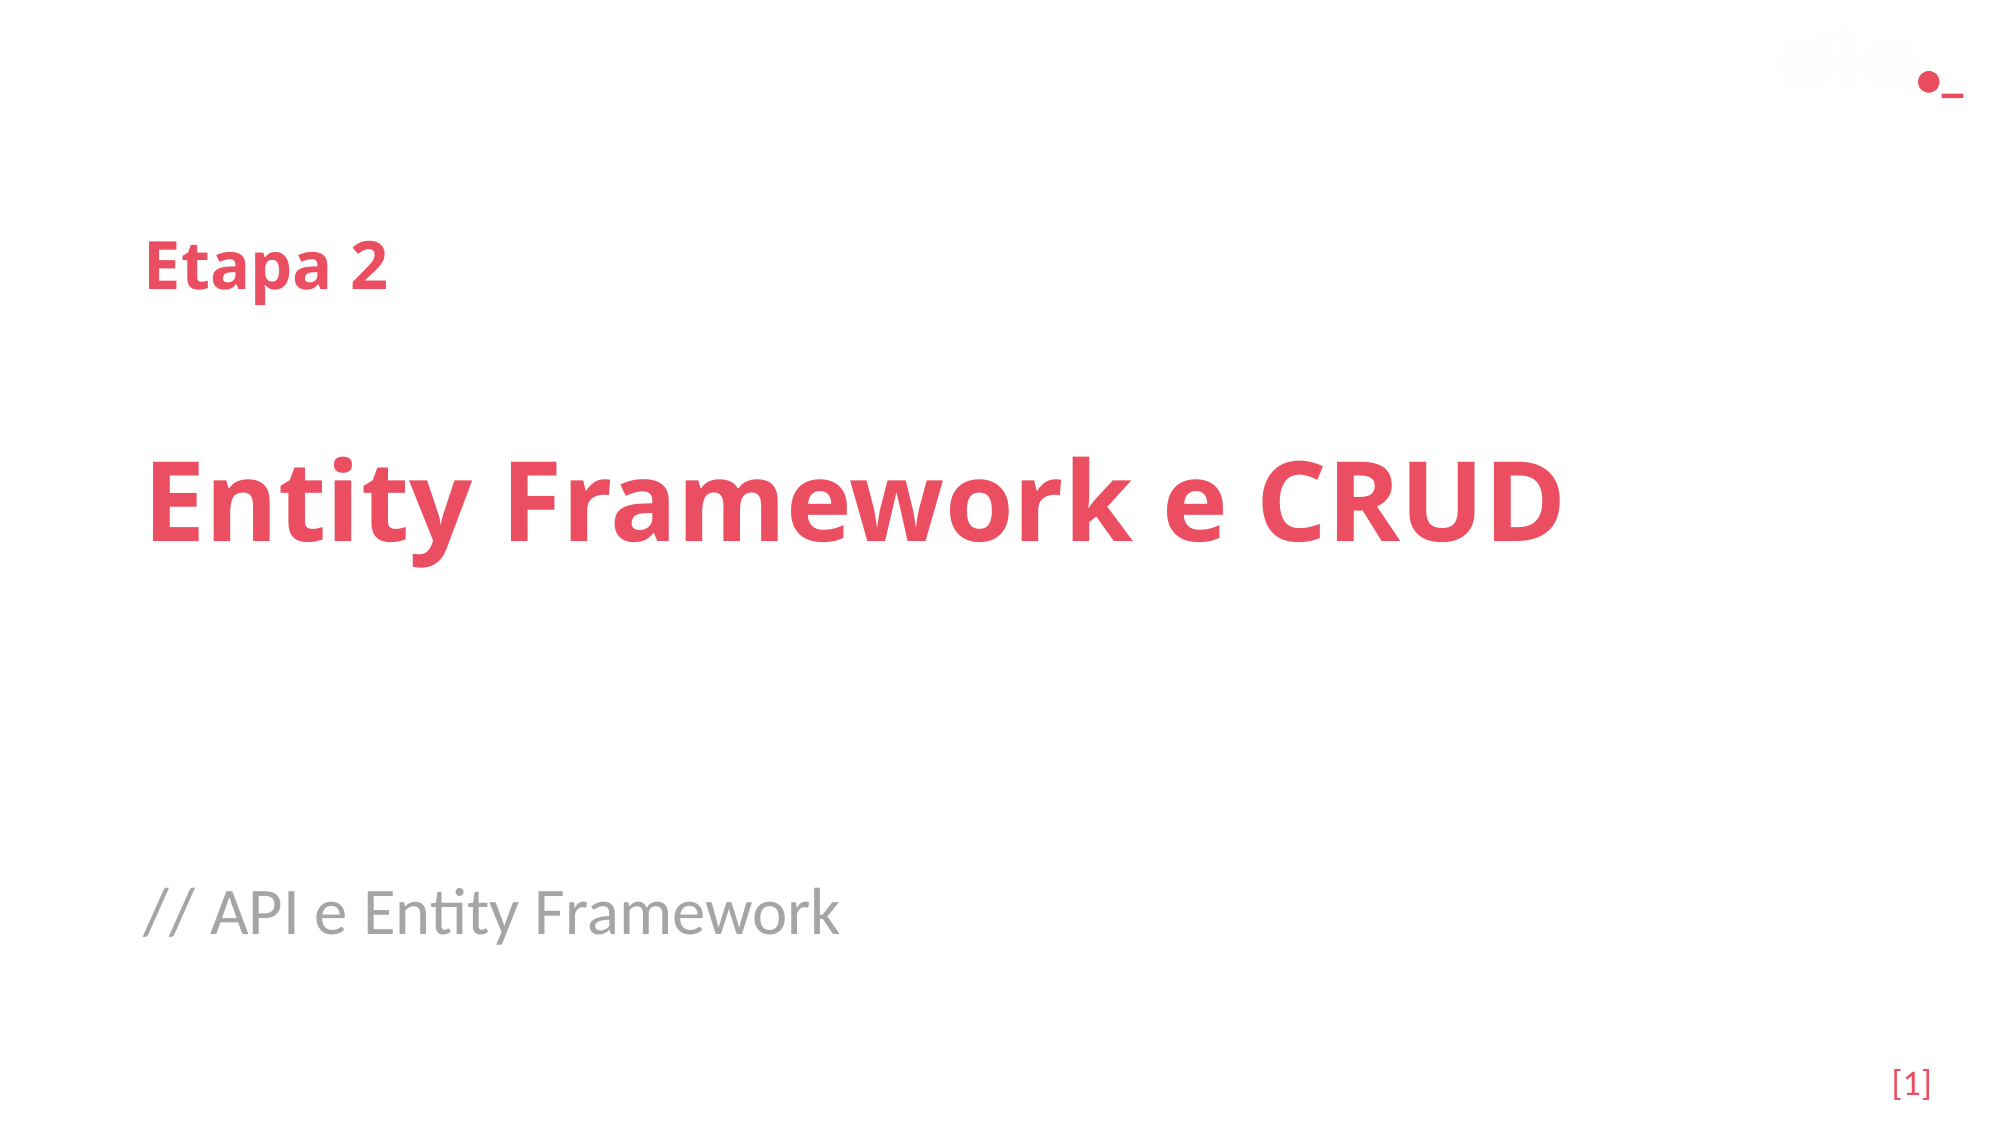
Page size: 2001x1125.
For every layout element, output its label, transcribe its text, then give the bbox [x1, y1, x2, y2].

slide_number [1] [1871, 1038, 1992, 1125]
picture [1777, 26, 1964, 99]
text_box Etapa 2 [123, 190, 1745, 297]
text_box Entity Framework e CRUD [123, 390, 1745, 744]
text_box // API e Entity Framework [123, 847, 1745, 935]
